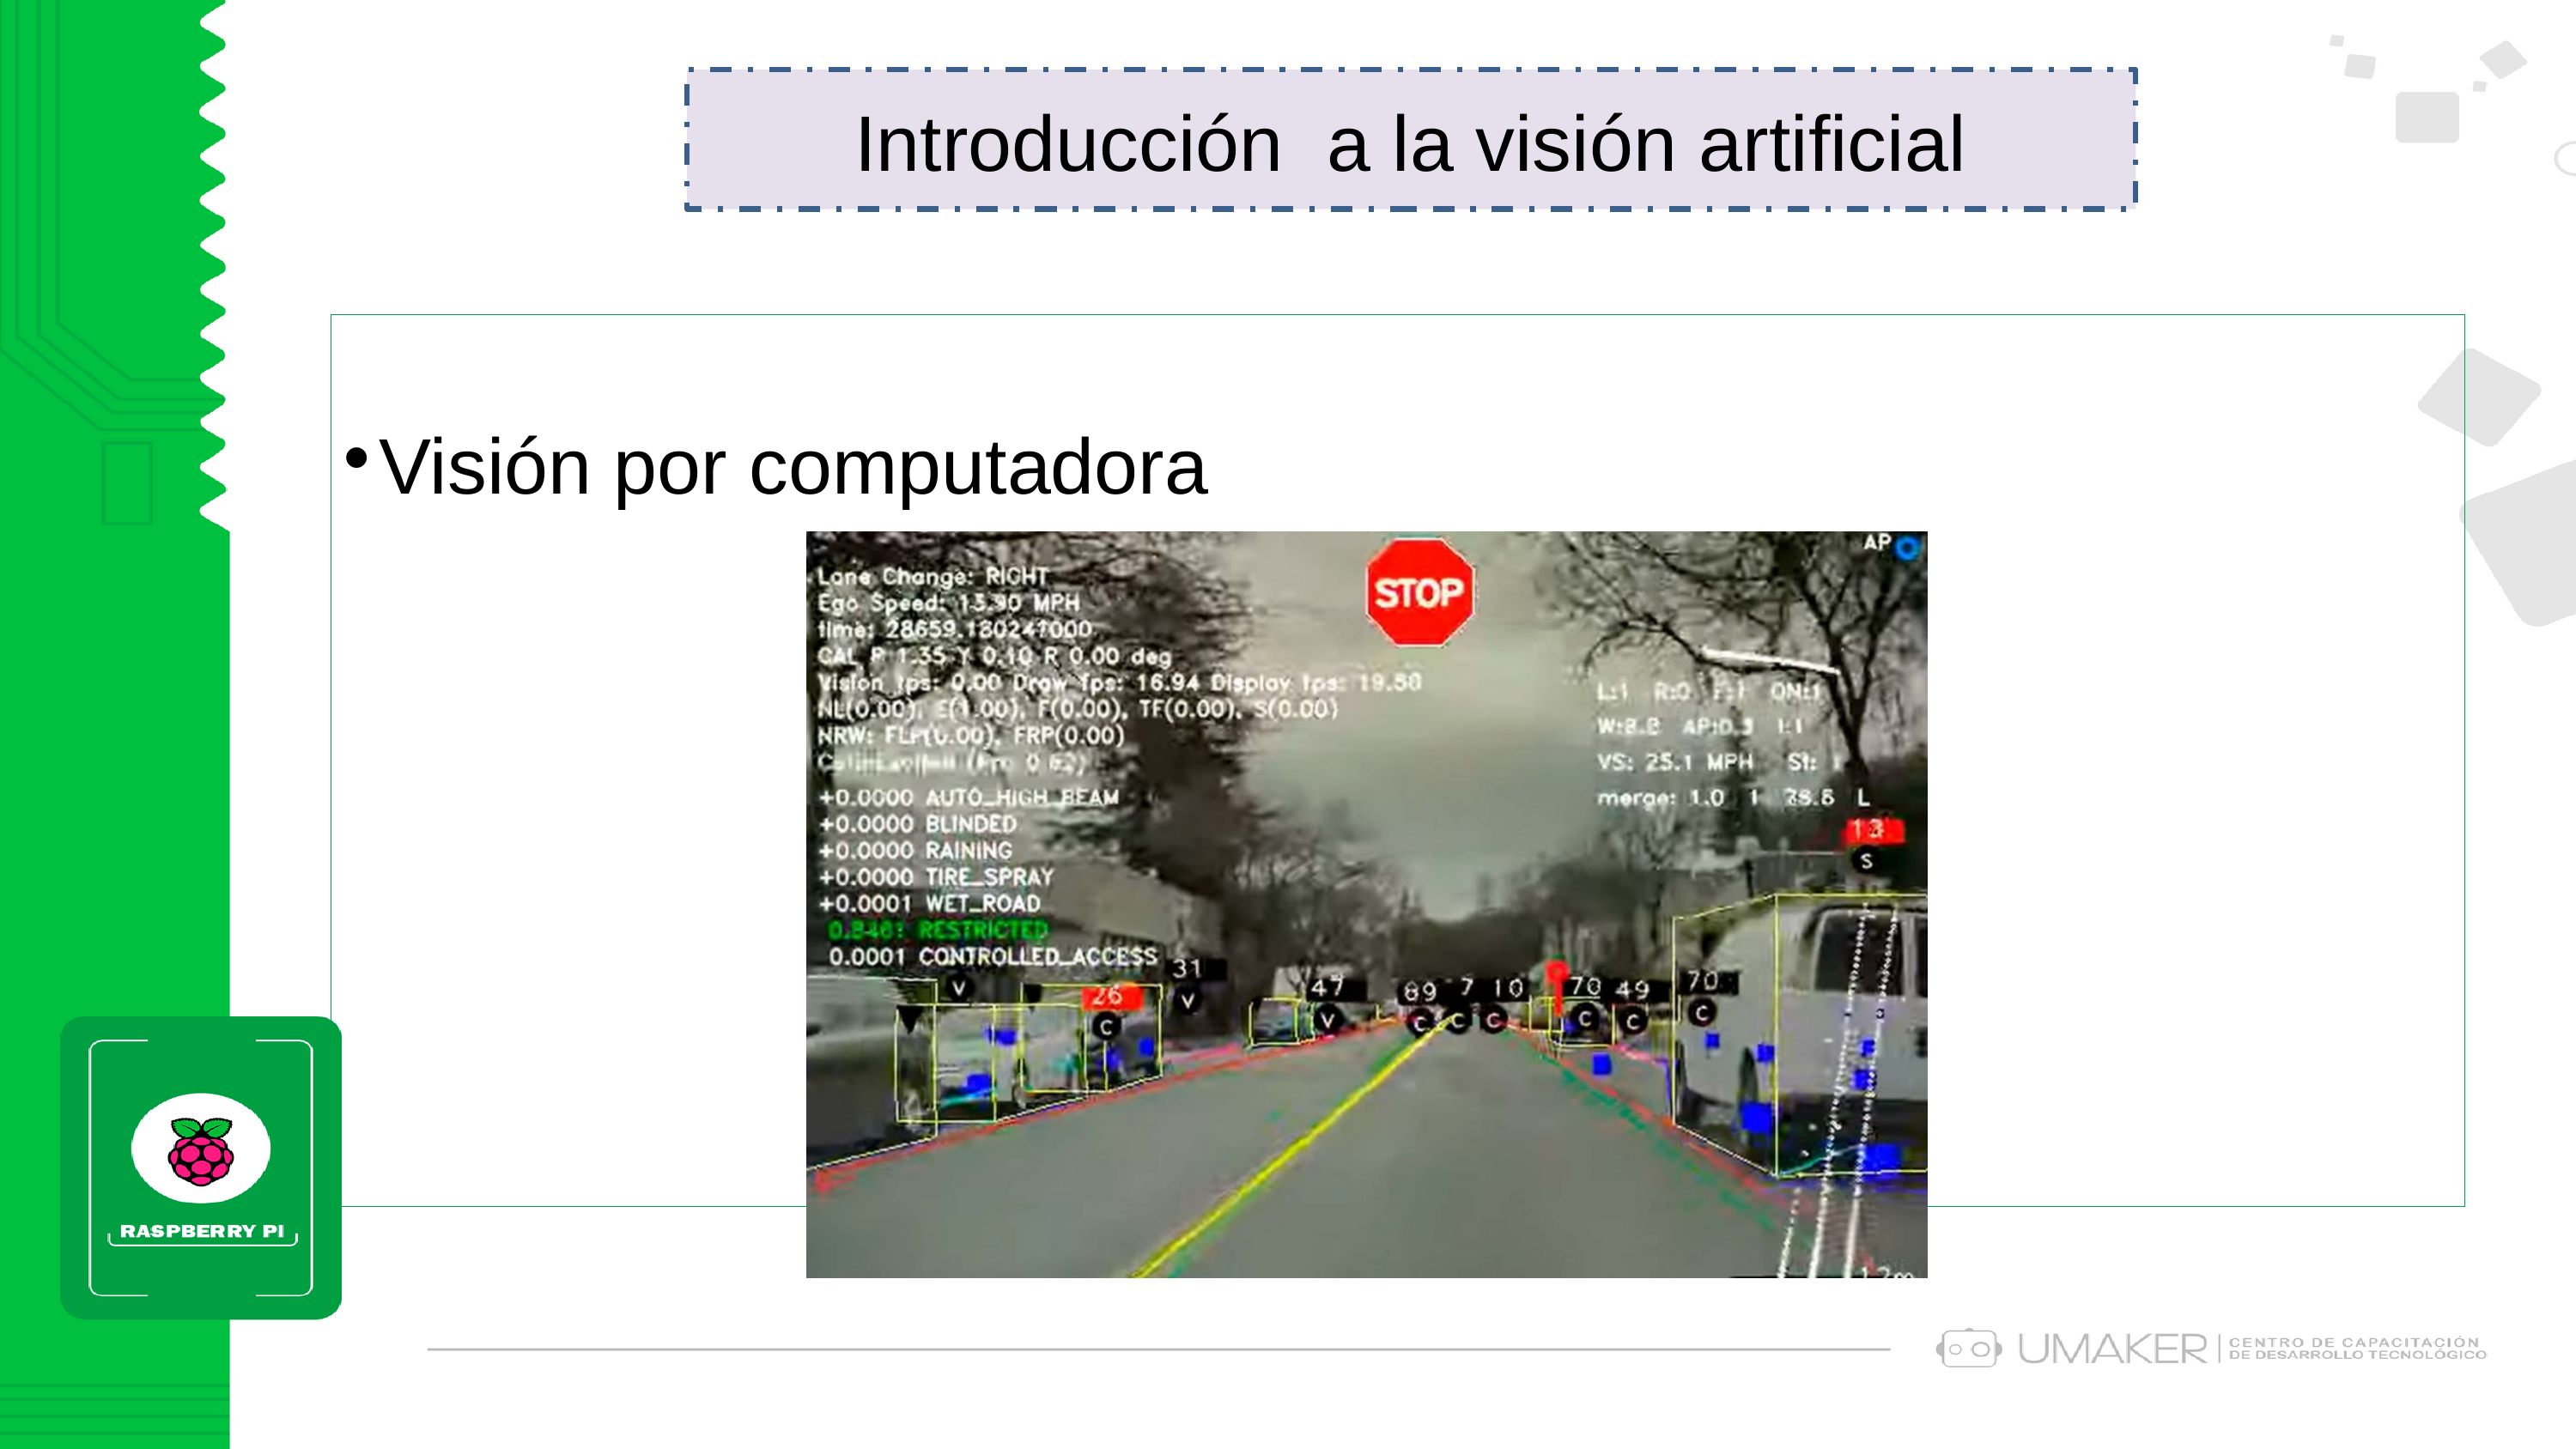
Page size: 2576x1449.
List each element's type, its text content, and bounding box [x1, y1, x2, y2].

picture [0, 0, 2576, 1449]
text_box Introducción a la visión artificial [687, 70, 2136, 209]
text_box Visión por computadora [331, 314, 2465, 1207]
